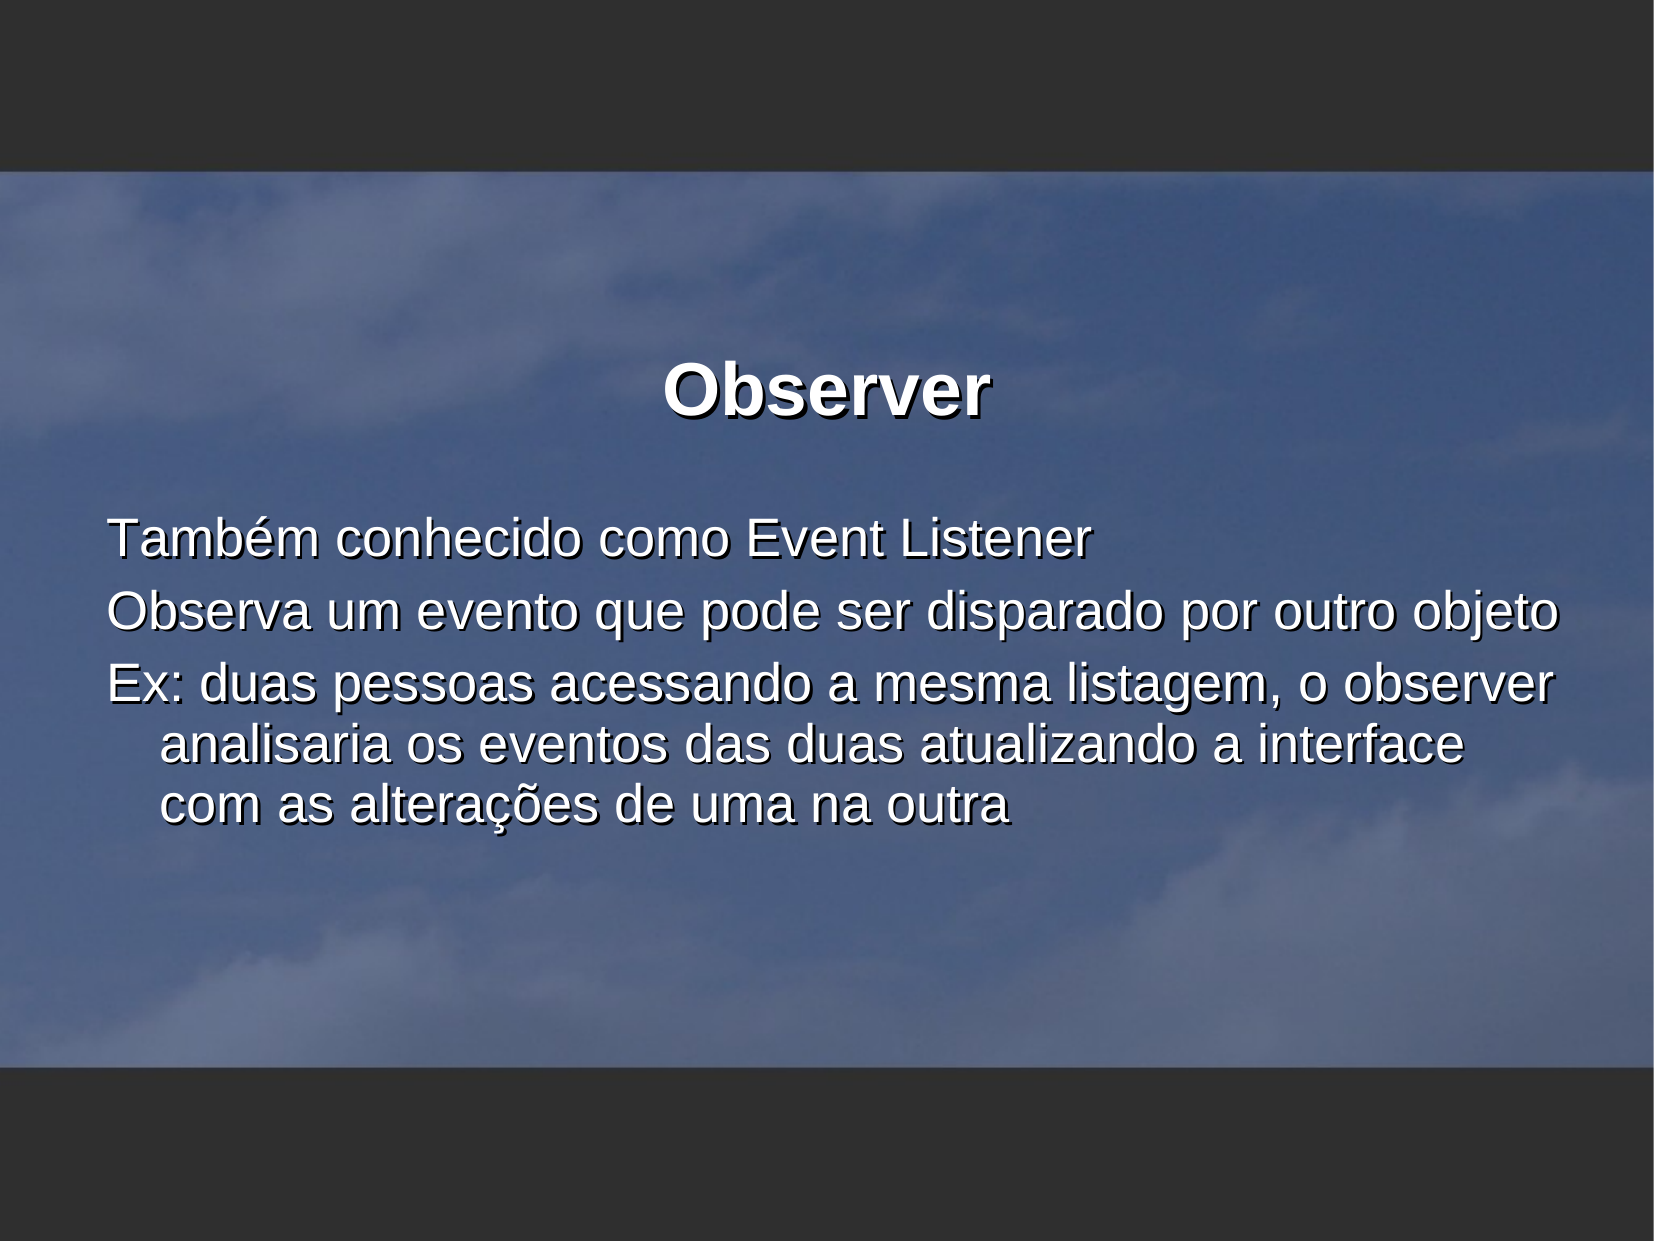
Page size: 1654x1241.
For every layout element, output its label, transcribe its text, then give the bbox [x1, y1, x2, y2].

picture [0, 0, 1654, 1241]
title Observer [88, 308, 1565, 471]
list Também conhecido como Event Listener Observa um evento que pode ser disparado por outro objeto Ex: duas pessoas acessando a mesma listagem, o observer analisaria os eventos das duas atualizando a interface com as alterações de uma na outra [88, 507, 1565, 895]
